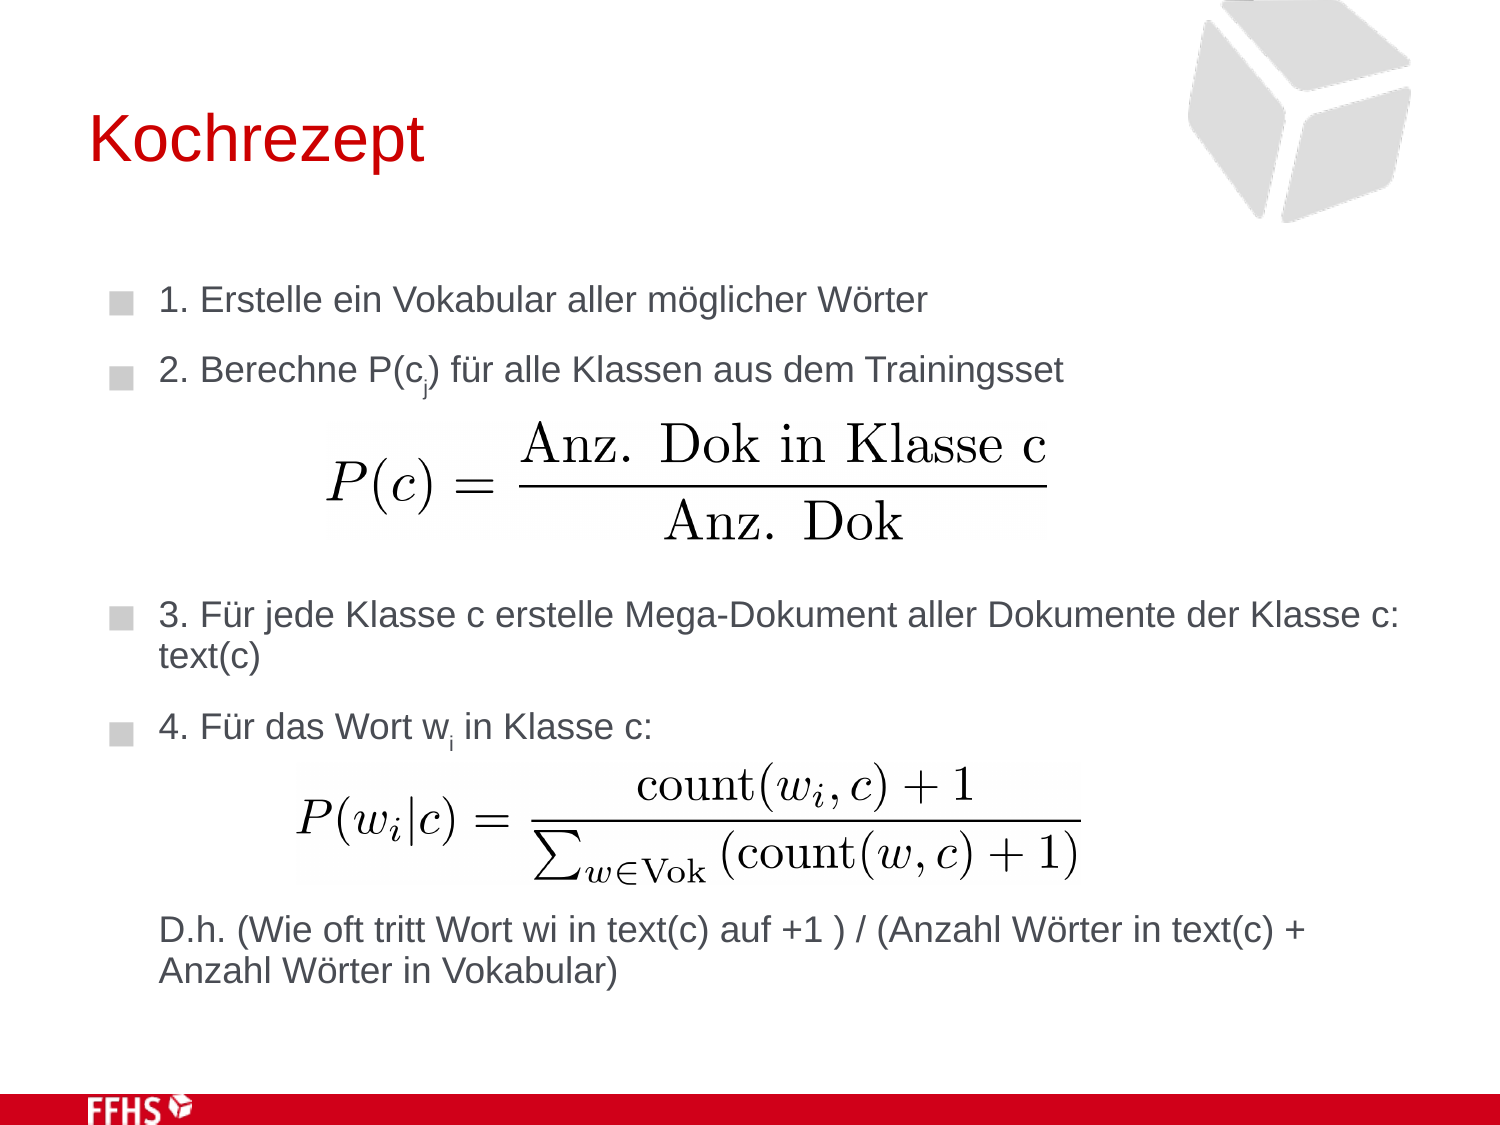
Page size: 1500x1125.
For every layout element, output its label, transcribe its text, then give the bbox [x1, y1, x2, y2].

picture [1188, 0, 1411, 223]
title Kochrezept [88, 56, 1176, 220]
picture [296, 762, 1081, 886]
list 1. Erstelle ein Vokabular aller möglicher Wörter 2. Berechne P(cj) für alle Klassen aus dem Trainingsset 3. Für jede Klasse c erstelle Mega-Dokument aller Dokumente der Klasse c: text(c) 4. Für das Wort wi in Klasse c: D.h. (Wie oft tritt Wort wi in text(c) auf +1 ) / (Anzahl Wörter in text(c) + Anzahl Wörter in Vokabular) [88, 278, 1412, 1000]
picture [0, 1094, 1500, 1125]
picture [326, 421, 1047, 540]
